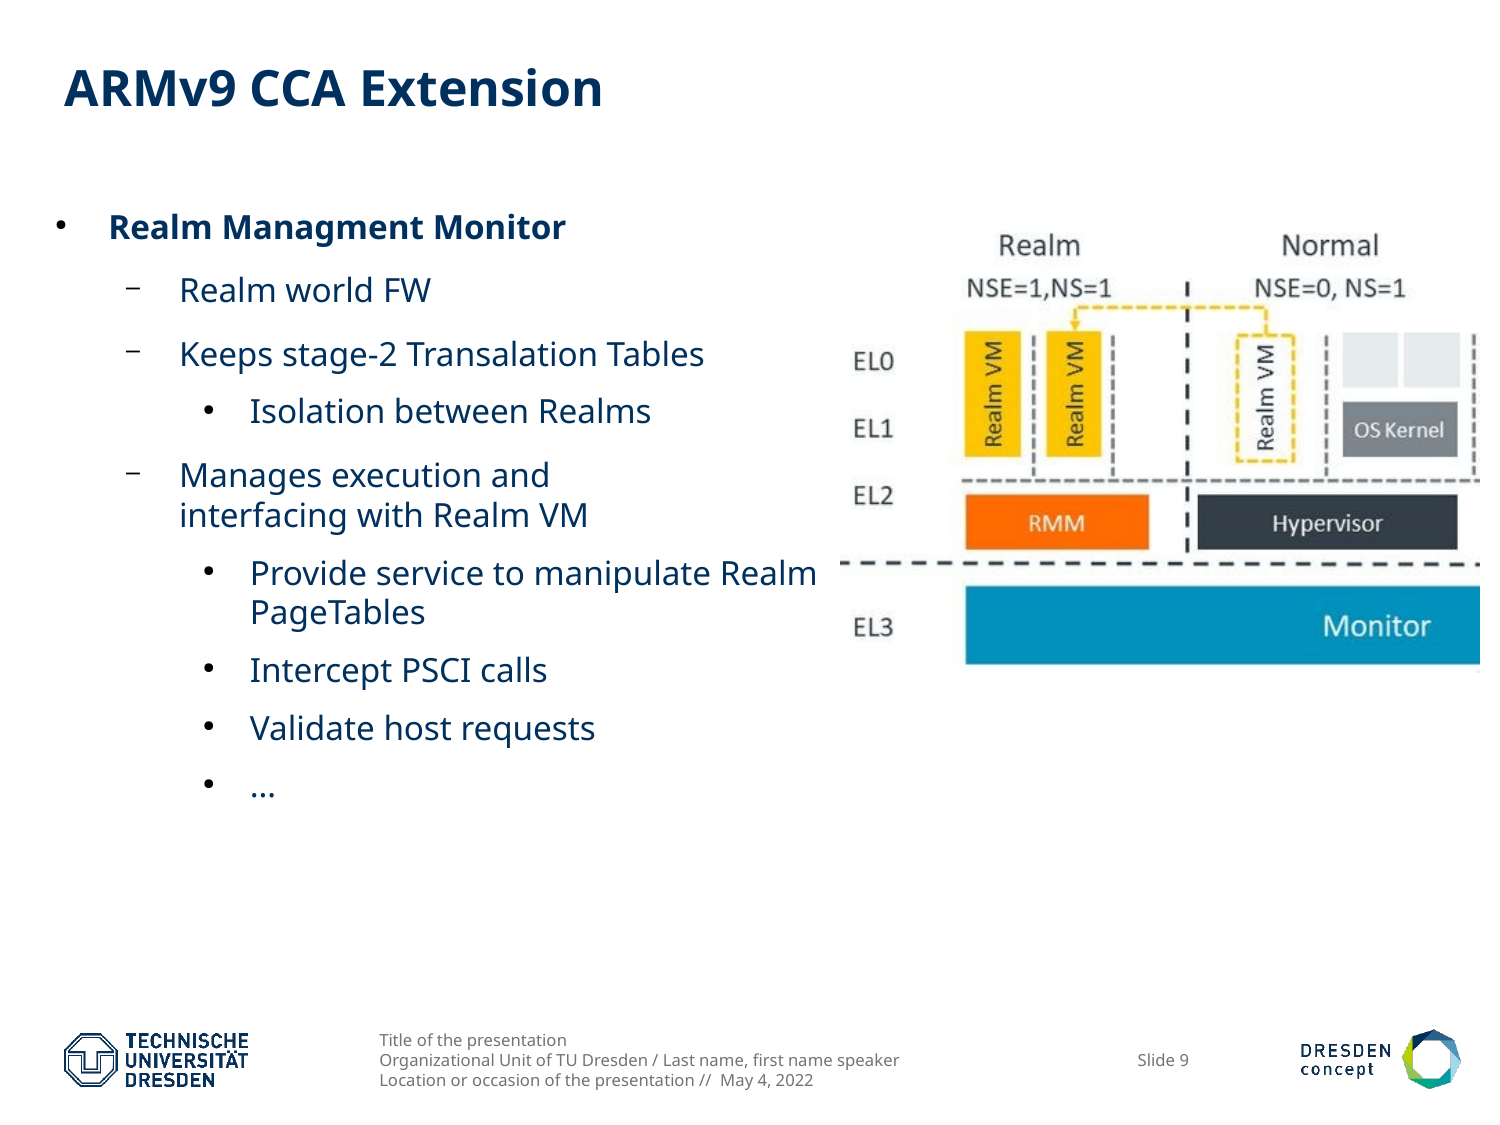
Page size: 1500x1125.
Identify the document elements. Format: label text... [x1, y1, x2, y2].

picture [1301, 1029, 1461, 1089]
list Realm Managment Monitor Realm world FW Keeps stage-2 Transalation Tables Isolation between Realms Manages execution and interfacing with Realm VM Provide service to manipulate Realm PageTables Intercept PSCI calls Validate host requests … [37, 205, 826, 826]
title ARMv9 CCA Extension [64, 56, 1437, 190]
picture [840, 222, 1480, 673]
picture [1322, 613, 1431, 641]
picture [64, 1033, 248, 1087]
